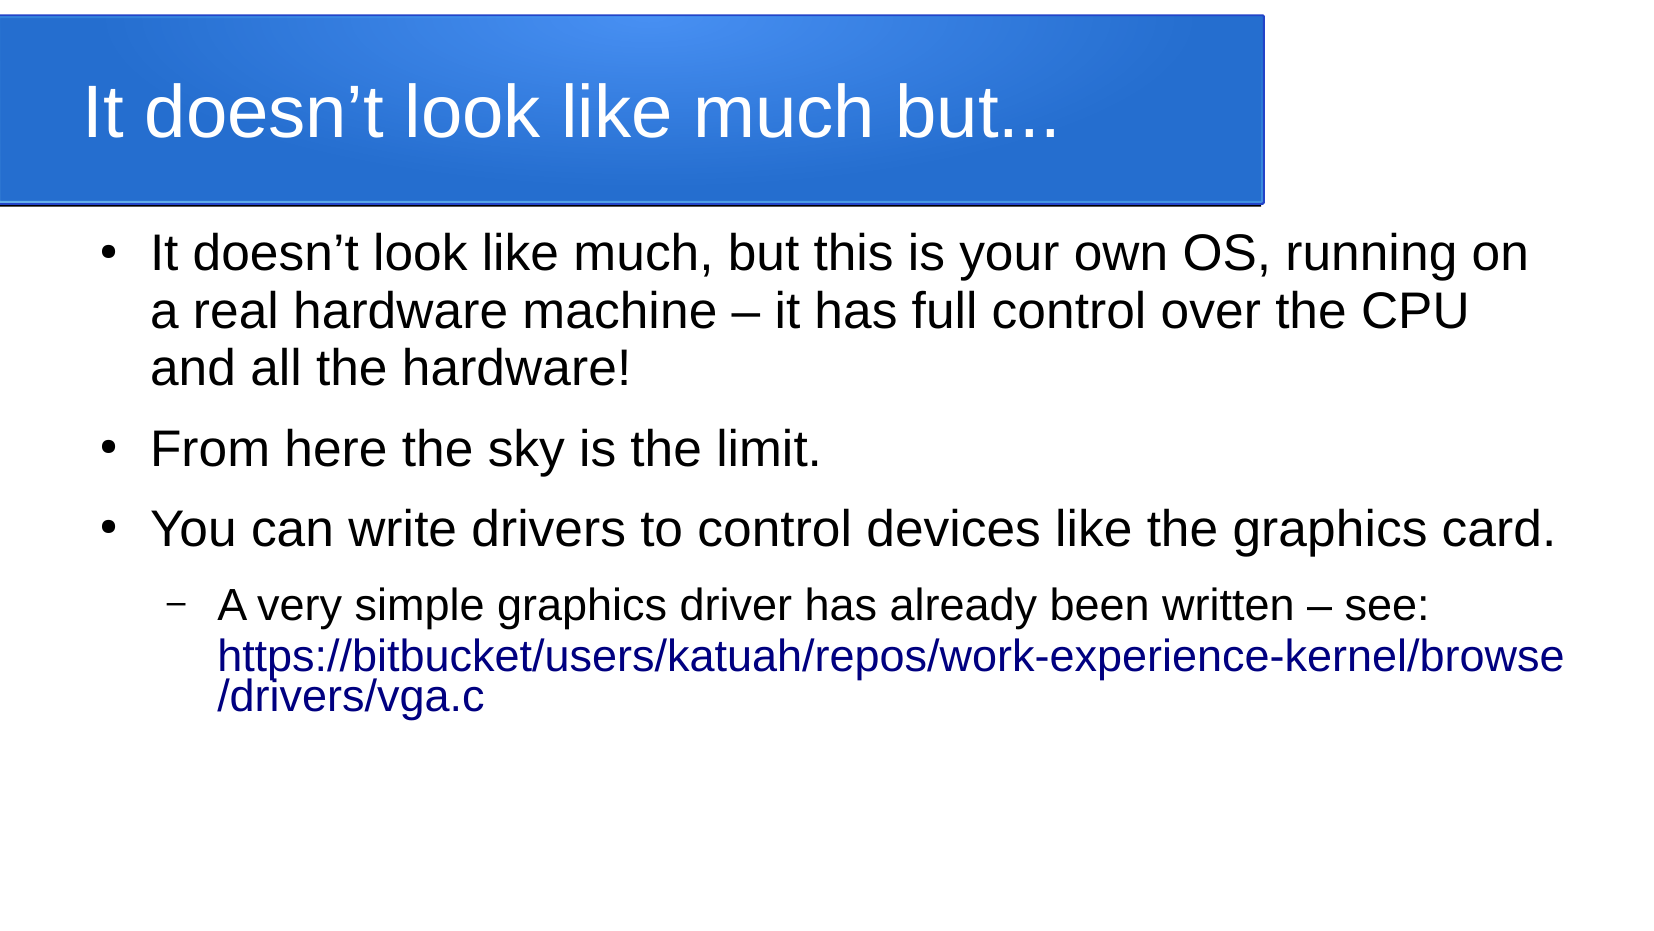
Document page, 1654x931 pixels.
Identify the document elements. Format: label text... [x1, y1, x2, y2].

list It doesn’t look like much, but this is your own OS, running on a real hardware machine – it has full control over the CPU and all the hardware! From here the sky is the limit. You can write drivers to control devices like the graphics card. A very simple graphics driver has already been written – see: https://bitbucket/users/katuah/repos/work-experience-kernel/browse/drivers/vga.c [82, 224, 1571, 764]
title It doesn’t look like much but... [82, 35, 1235, 189]
